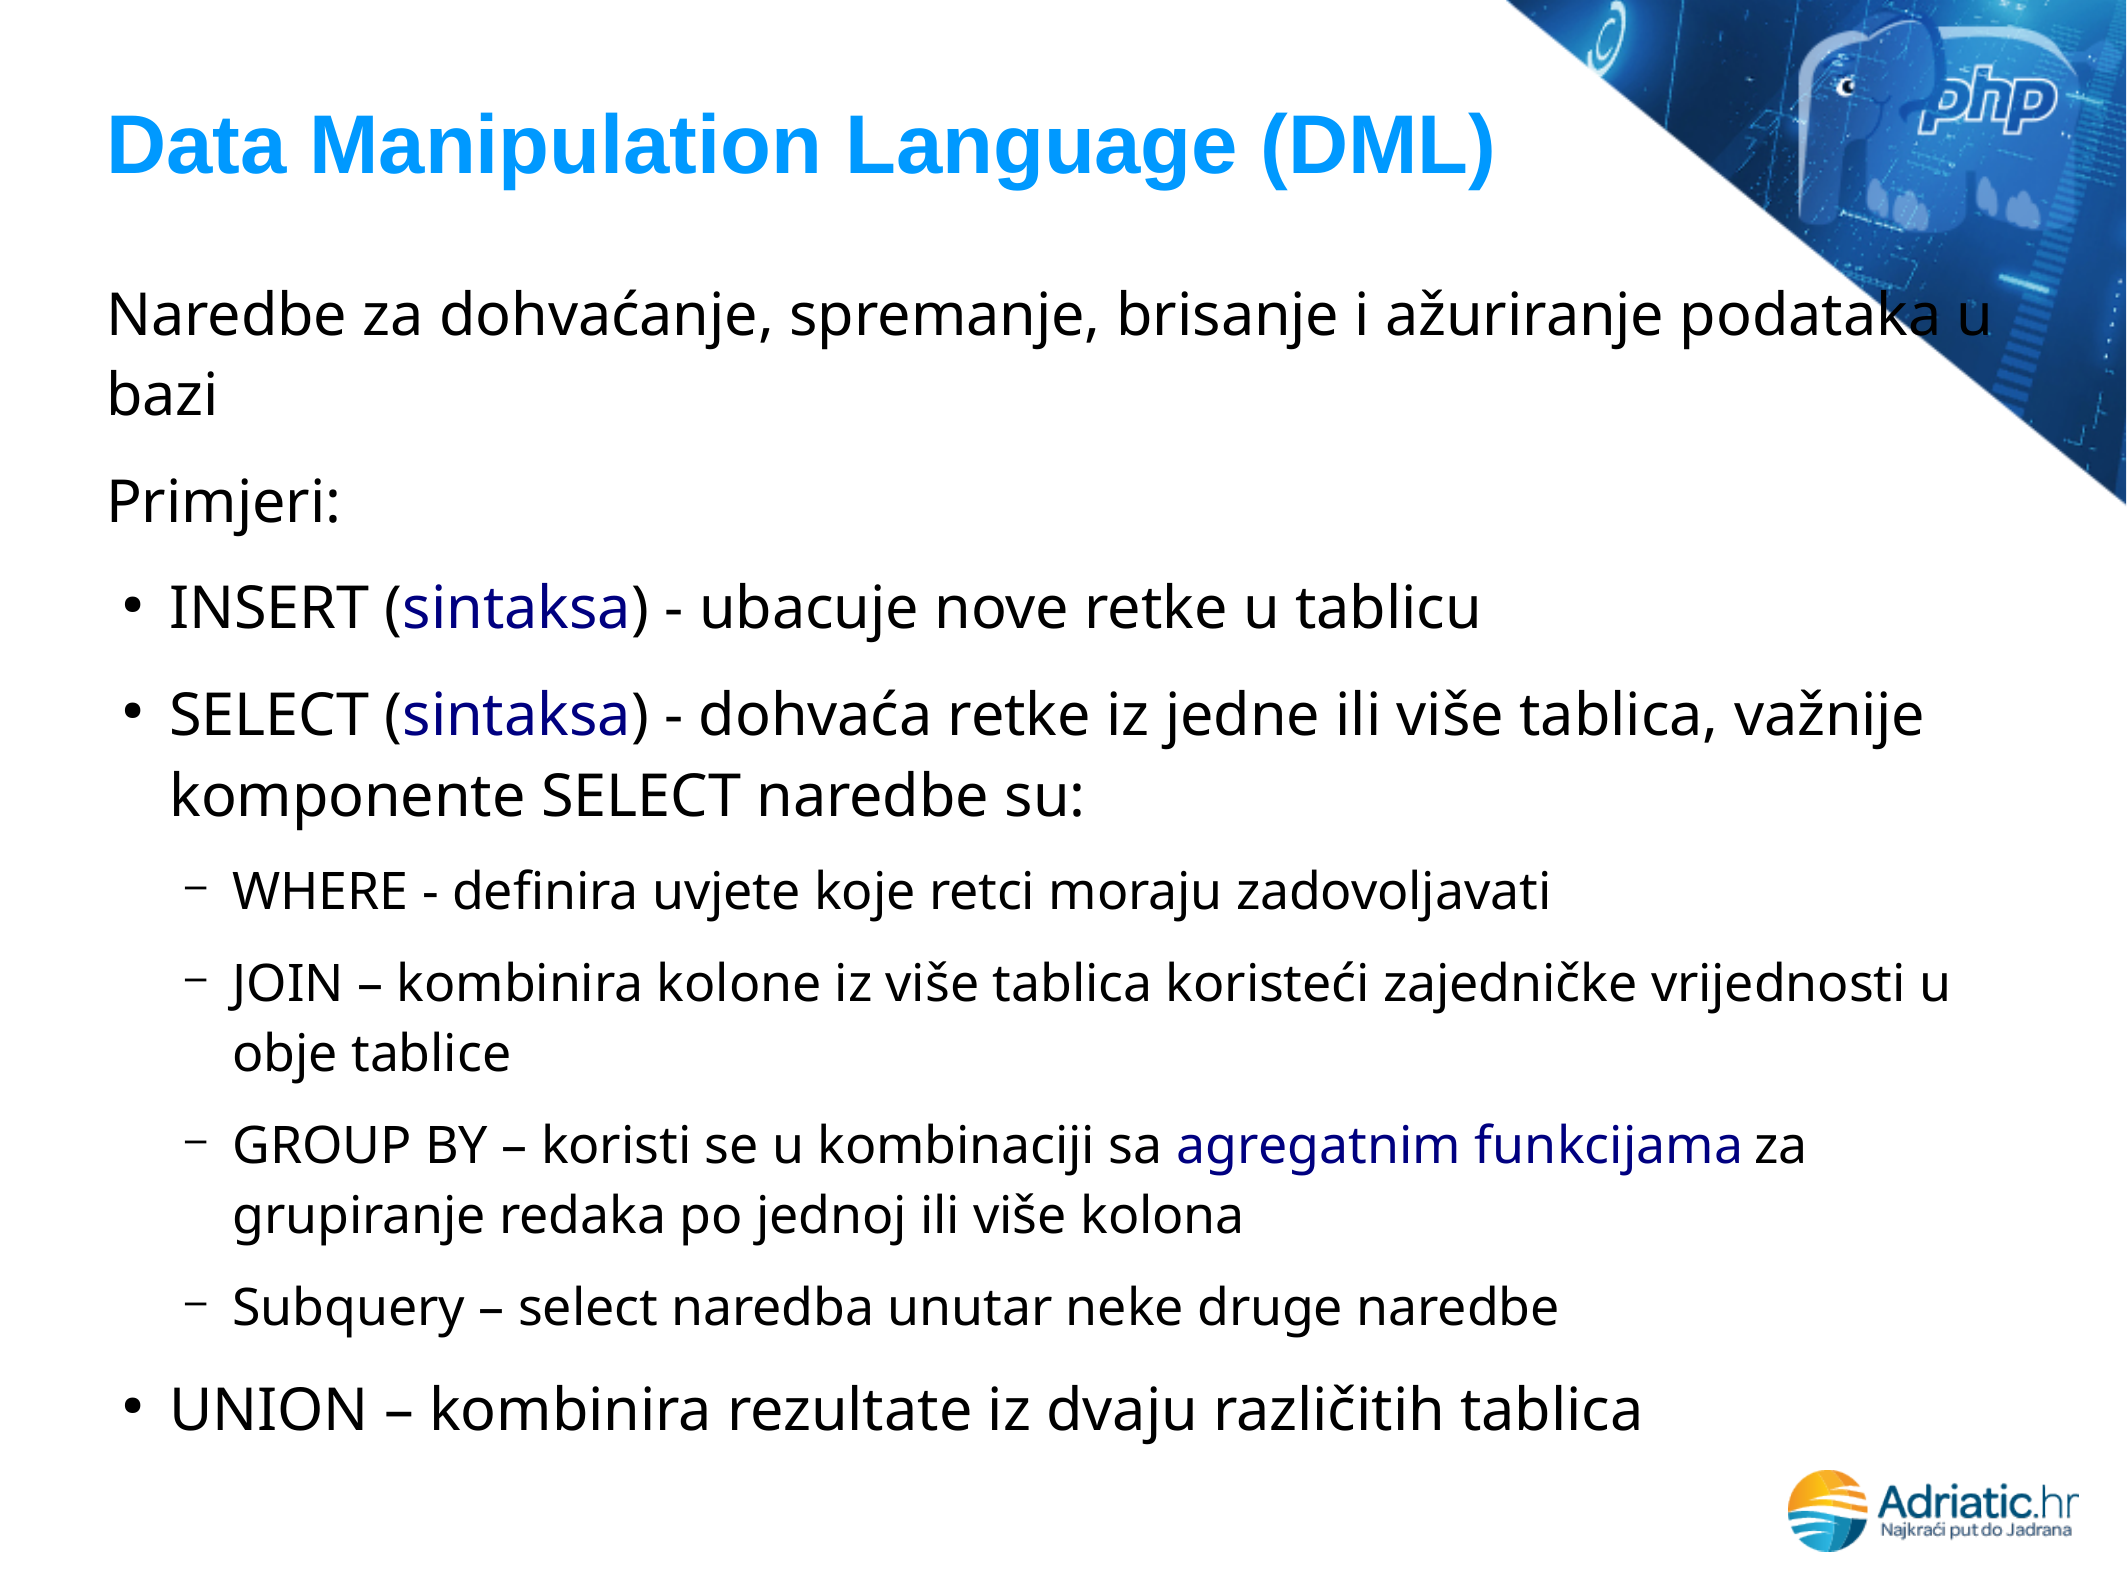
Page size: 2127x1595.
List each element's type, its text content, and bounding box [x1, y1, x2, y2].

picture [1505, 0, 2127, 625]
list Naredbe za dohvaćanje, spremanje, brisanje i ažuriranje podataka u bazi Primjeri: INSERT (sintaksa) - ubacuje nove retke u tablicu SELECT (sintaksa) - dohvaća retke iz jedne ili više tablica, važnije komponente SELECT naredbe su: WHERE - definira uvjete koje retci moraju zadovoljavati JOIN – kombinira kolone iz više tablica koristeći zajedničke vrijednosti u obje tablice GROUP BY – koristi se u kombinaciji sa agregatnim funkcijama za grupiranje redaka po jednoj ili više kolona Subquery – select naredba unutar neke druge naredbe UNION – kombinira rezultate iz dvaju različitih tablica [106, 271, 2020, 1453]
picture [1788, 1470, 2079, 1552]
title Data Manipulation Language (DML) [106, 70, 1630, 219]
